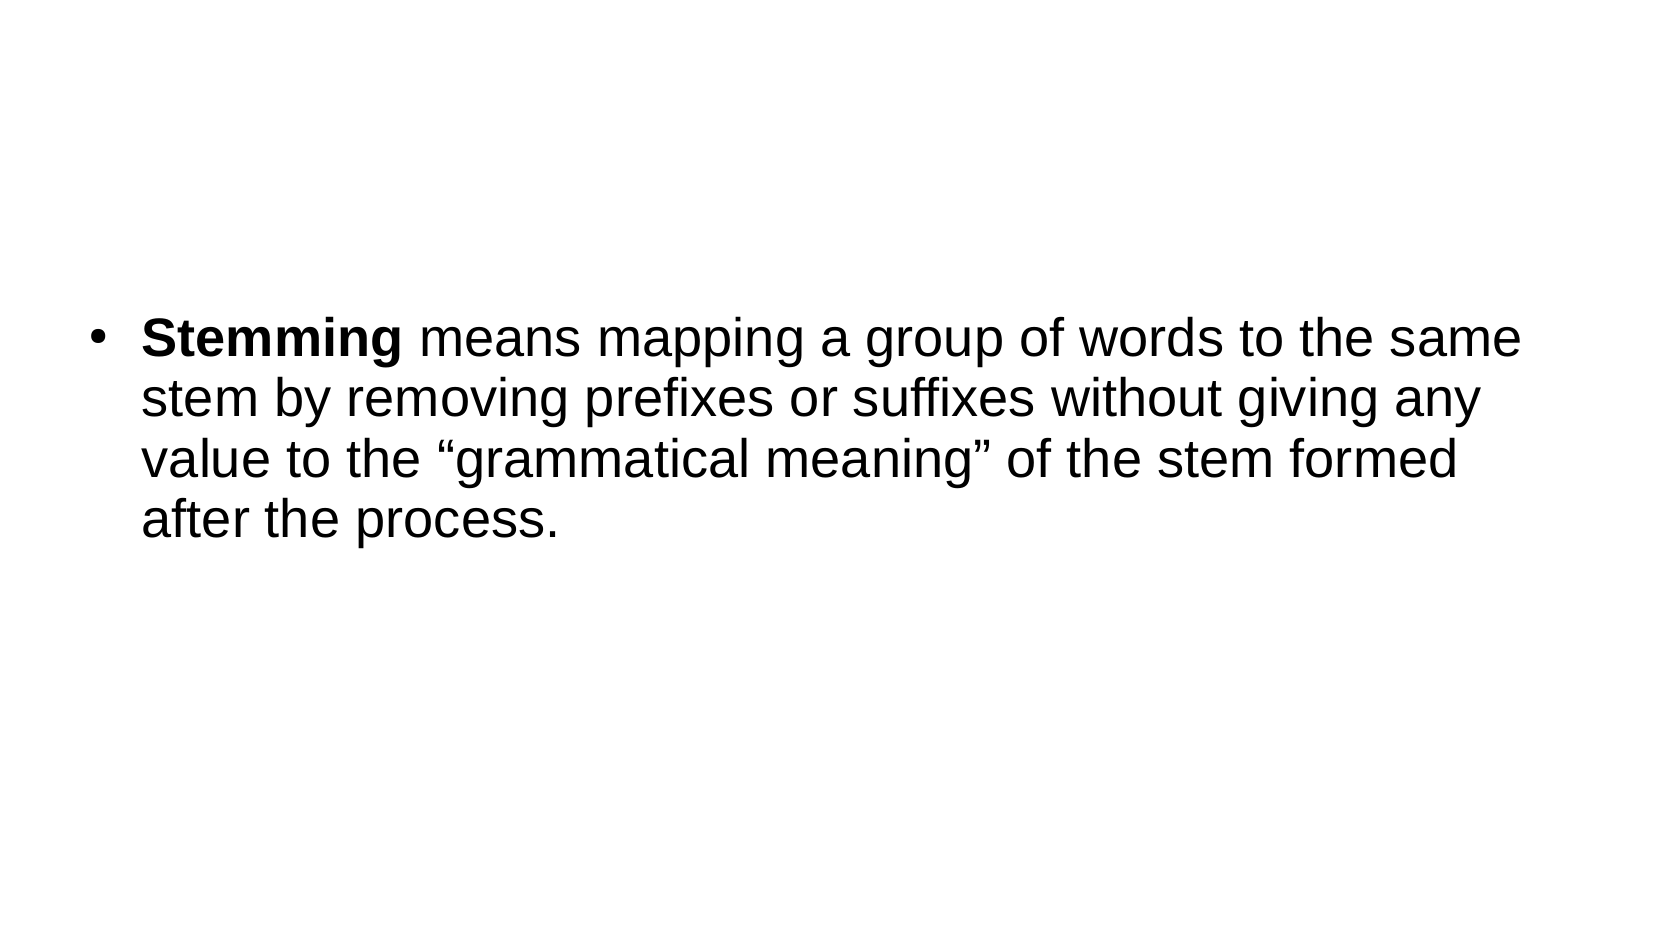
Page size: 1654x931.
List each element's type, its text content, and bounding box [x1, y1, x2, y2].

list Stemming means mapping a group of words to the same stem by removing prefixes or suffixes without giving any value to the “grammatical meaning” of the stem formed after the process. [70, 307, 1559, 931]
